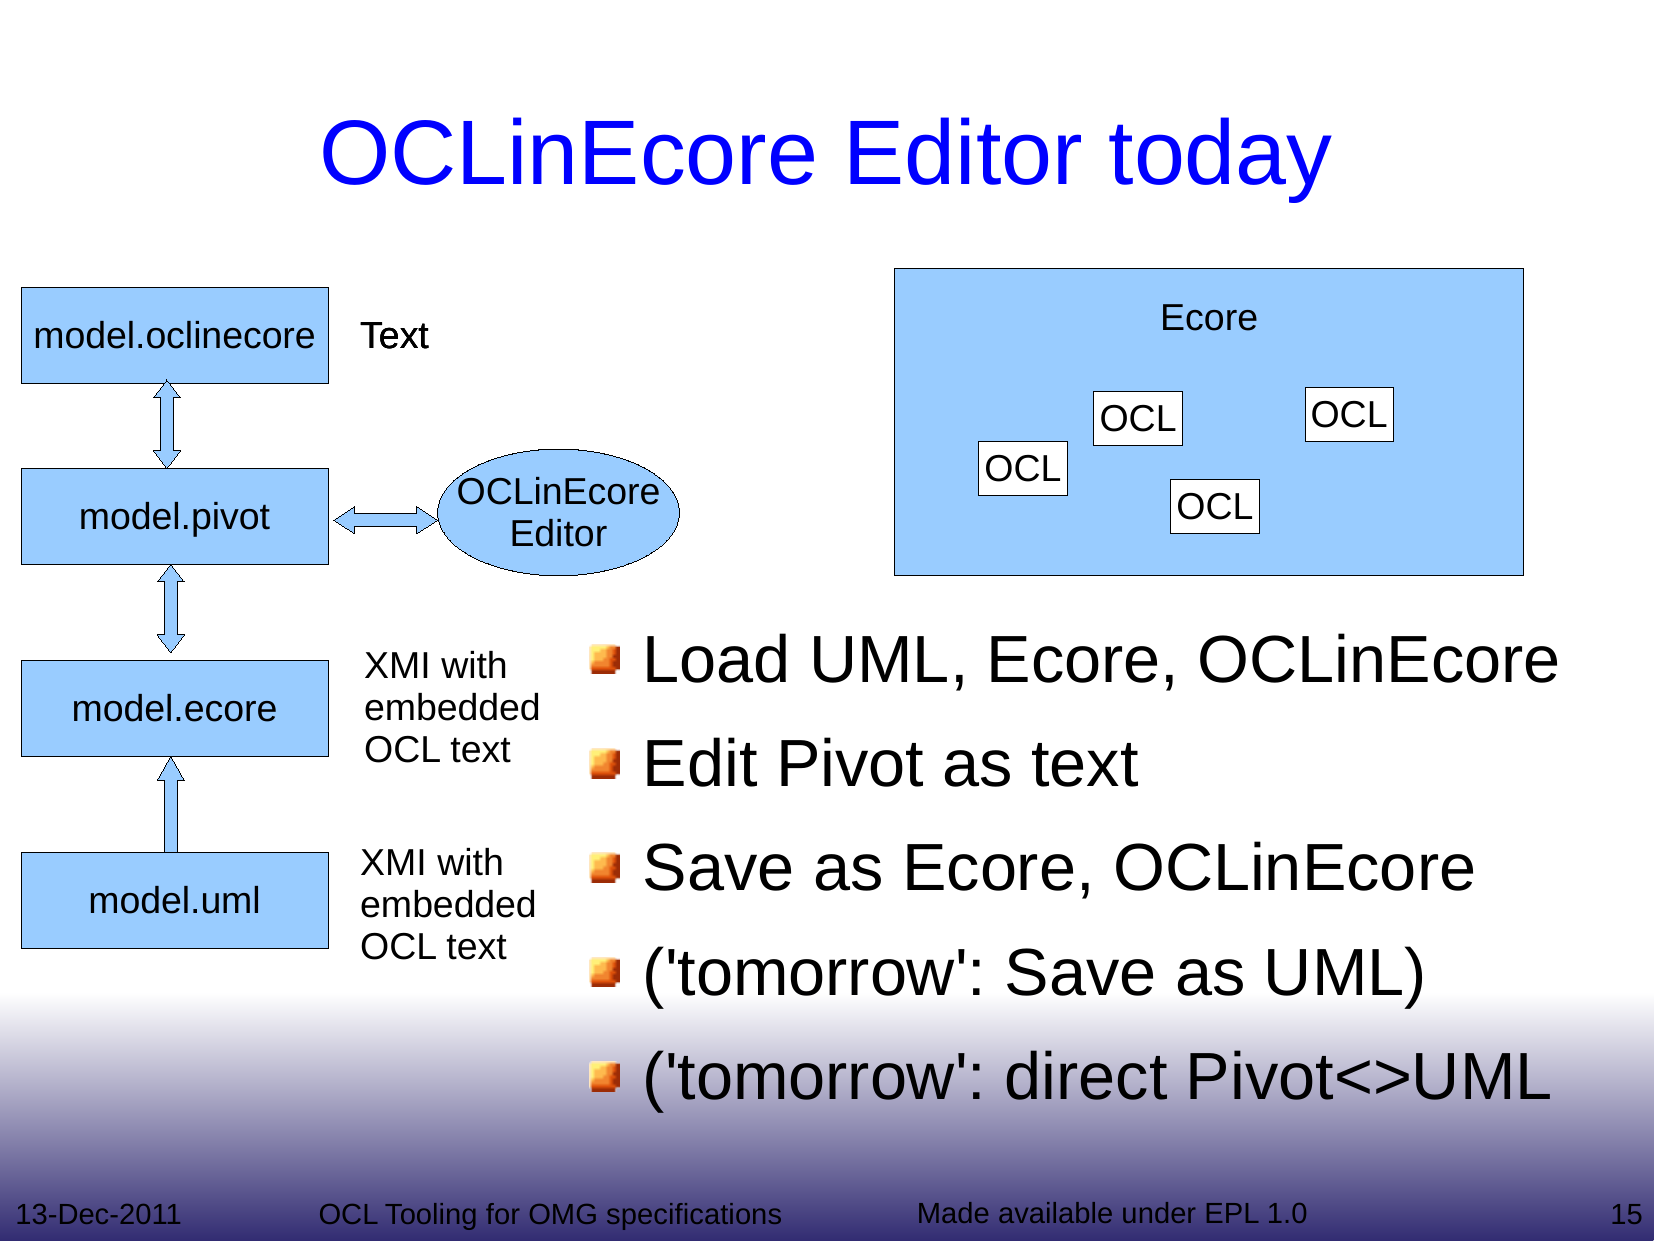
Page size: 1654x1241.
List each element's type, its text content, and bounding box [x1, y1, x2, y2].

text_box [157, 564, 185, 653]
text_box model.ecore [21, 660, 329, 757]
text_box XMI with embedded OCL text [345, 834, 557, 976]
text_box OCL [978, 441, 1068, 496]
title OCLinEcore Editor today [82, 49, 1571, 257]
text_box [157, 756, 185, 853]
text_box Ecore [894, 268, 1524, 576]
text_box OCL [1093, 391, 1183, 446]
list Load UML, Ecore, OCLinEcore Edit Pivot as text Save as Ecore, OCLinEcore ('tomorrow': Save as UML) ('tomorrow': direct Pivot<>UML [571, 621, 1579, 1114]
text_box OCLinEcore Editor [437, 449, 680, 576]
text_box [153, 379, 181, 469]
text_box model.uml [21, 852, 329, 949]
text_box model.pivot [21, 468, 329, 565]
text_box Text [345, 307, 469, 365]
text_box XMI with embedded OCL text [349, 637, 561, 779]
text_box OCL [1305, 387, 1394, 442]
text_box model.oclinecore [21, 287, 329, 384]
text_box OCL [1170, 479, 1260, 534]
text_box [333, 506, 438, 534]
